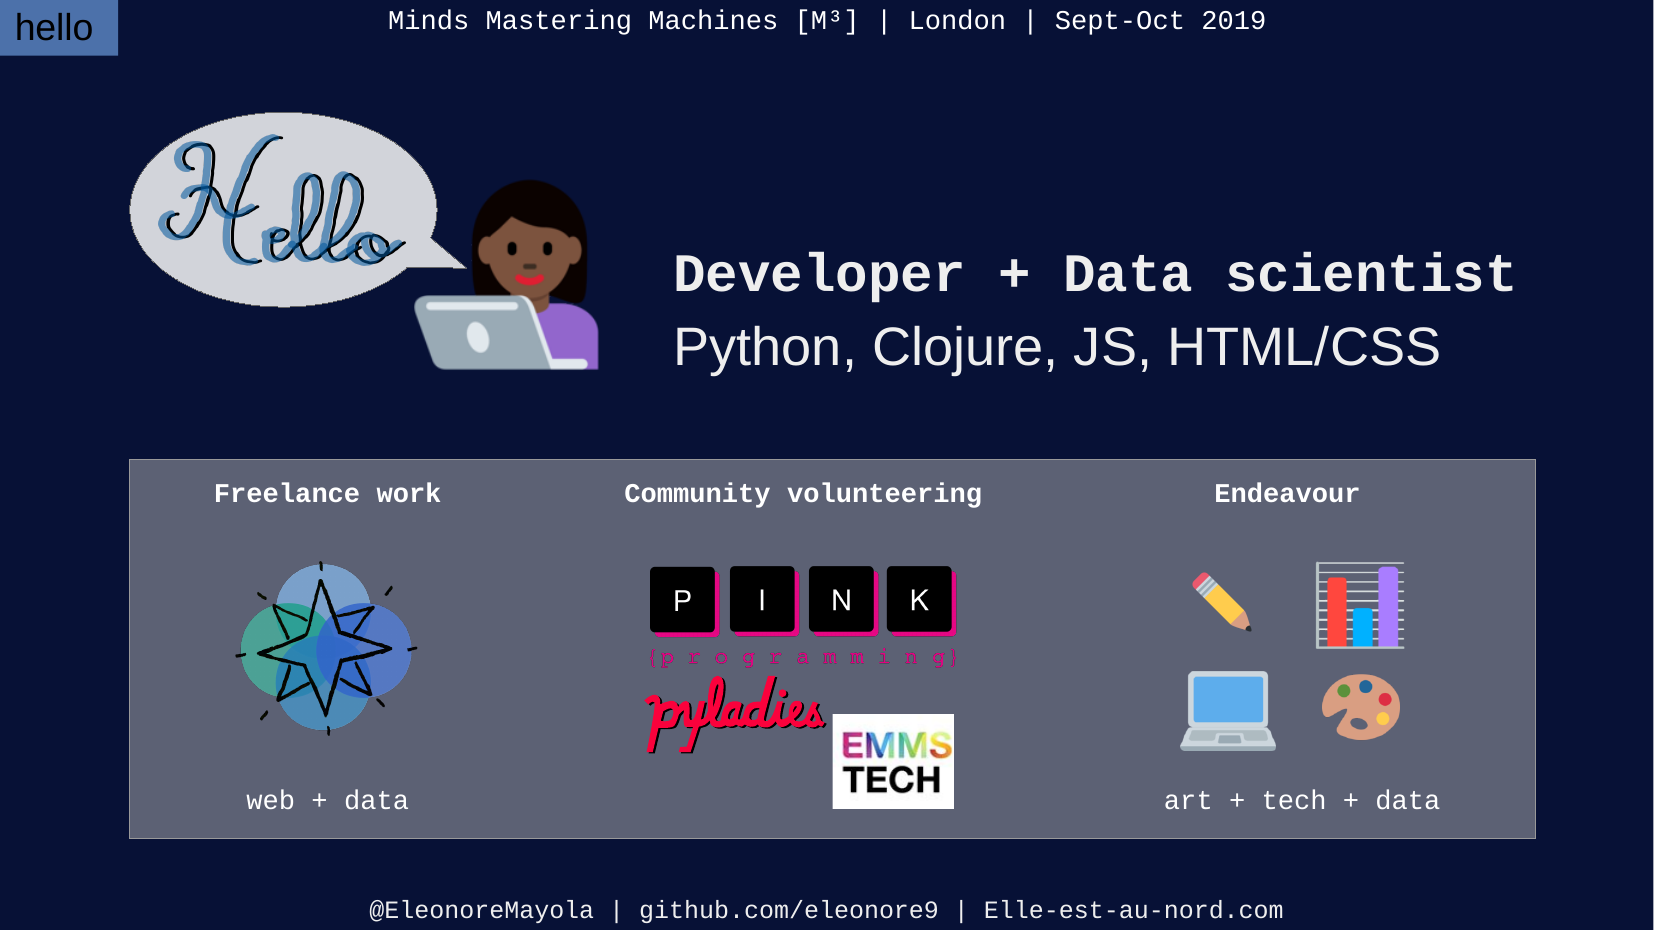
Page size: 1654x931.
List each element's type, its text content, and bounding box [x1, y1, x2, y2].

text_box Community volunteering [602, 472, 1004, 518]
picture [1192, 572, 1252, 632]
picture [644, 675, 827, 754]
text_box Developer + Data scientist Python, Clojure, JS, HTML/CSS [673, 224, 1536, 390]
picture [232, 555, 420, 740]
picture [1322, 667, 1400, 744]
text_box Freelance work [188, 472, 467, 549]
picture [1311, 555, 1409, 653]
picture [649, 566, 957, 668]
text_box [186, 112, 381, 134]
text_box [129, 459, 1536, 839]
text_box @EleonoreMayola | github.com/eleonore9 | Elle-est-au-nord.com [295, 862, 1359, 931]
picture [158, 134, 406, 266]
picture [832, 714, 954, 809]
text_box Endeavour [1086, 472, 1489, 518]
text_box hello [0, 0, 119, 56]
text_box [129, 150, 467, 308]
text_box Minds Mastering Machines [M³] | London | Sept-Oct 2019 [265, 0, 1388, 60]
text_box art + tech + data [1139, 779, 1465, 856]
picture [413, 178, 605, 371]
picture [1180, 655, 1276, 751]
text_box web + data [188, 779, 467, 856]
